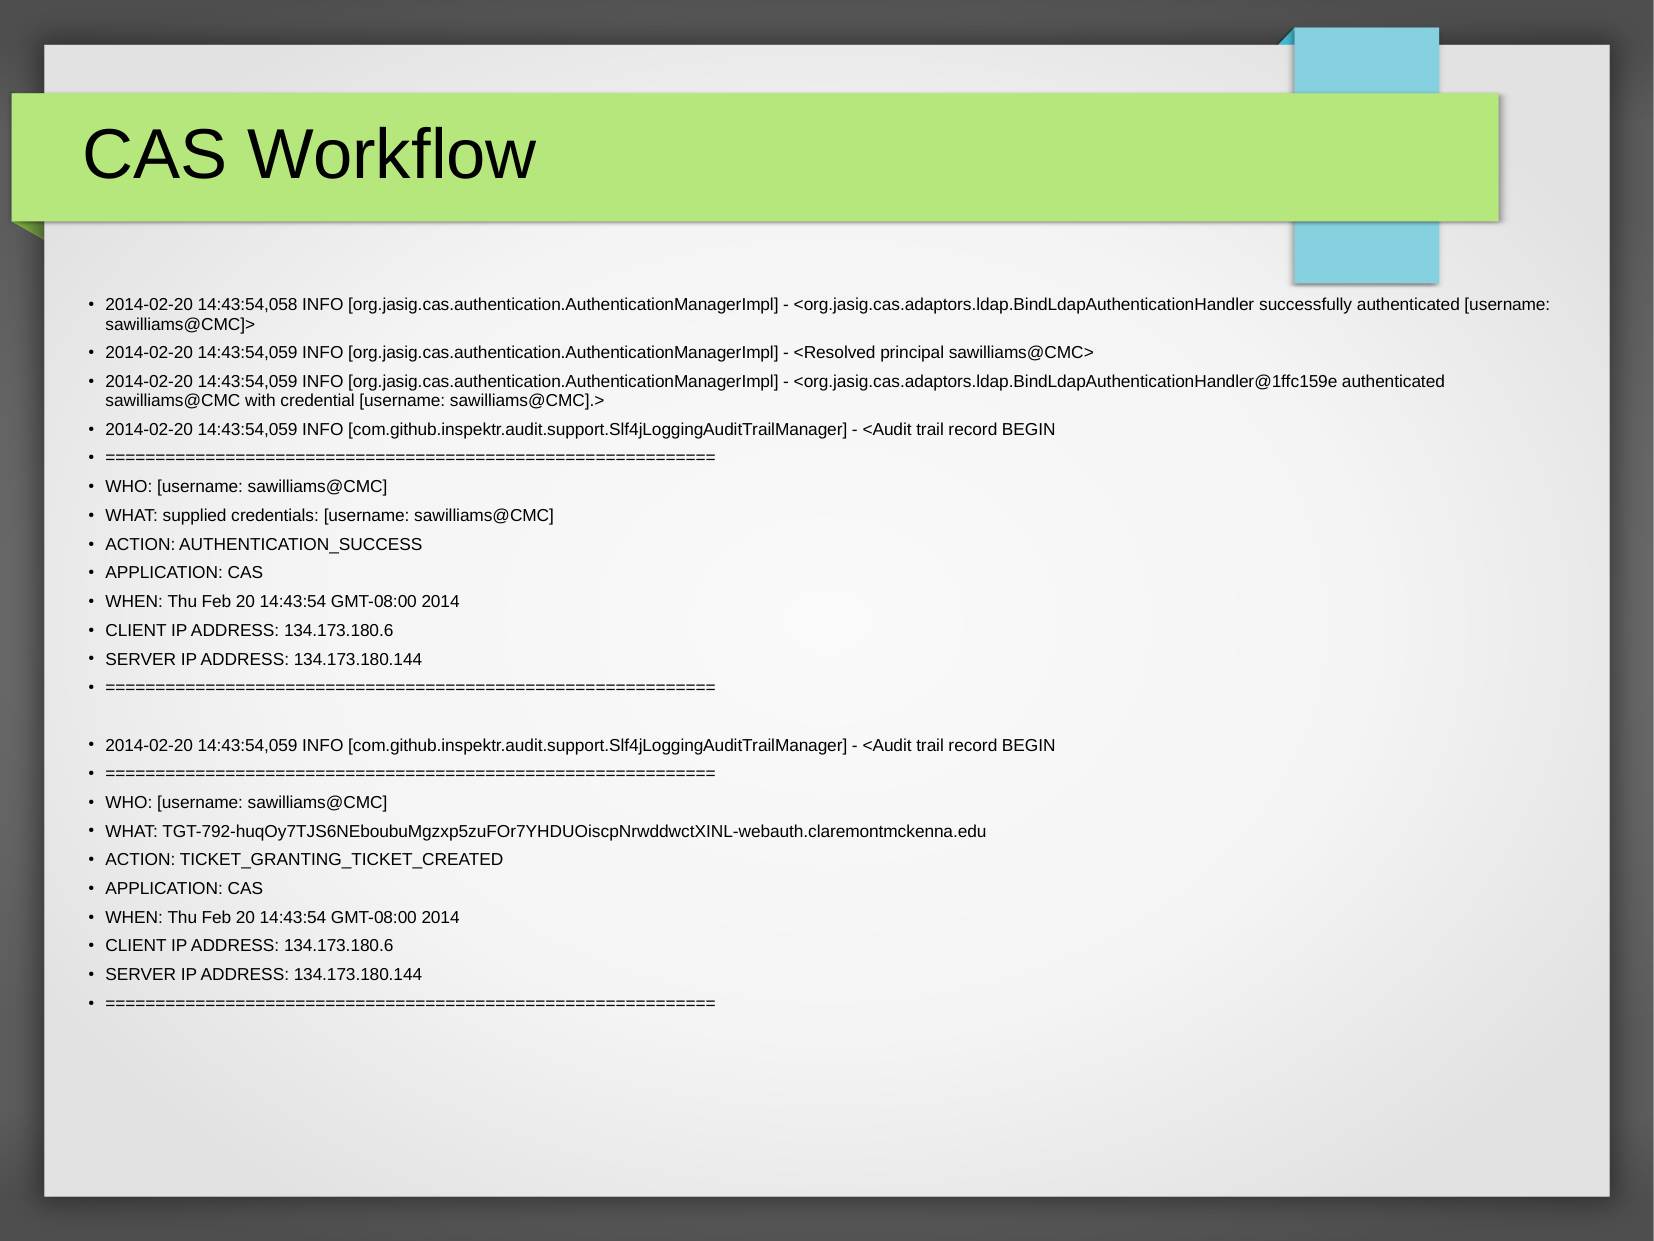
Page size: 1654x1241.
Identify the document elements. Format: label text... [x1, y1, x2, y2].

list 2014-02-20 14:43:54,058 INFO [org.jasig.cas.authentication.AuthenticationManagerImpl] - <org.jasig.cas.adaptors.ldap.BindLdapAuthenticationHandler successfully authenticated [username: sawilliams@CMC]> 2014-02-20 14:43:54,059 INFO [org.jasig.cas.authentication.AuthenticationManagerImpl] - <Resolved principal sawilliams@CMC> 2014-02-20 14:43:54,059 INFO [org.jasig.cas.authentication.AuthenticationManagerImpl] - <org.jasig.cas.adaptors.ldap.BindLdapAuthenticationHandler@1ffc159e authenticated sawilliams@CMC with credential [username: sawilliams@CMC].> 2014-02-20 14:43:54,059 INFO [com.github.inspektr.audit.support.Slf4jLoggingAuditTrailManager] - <Audit trail record BEGIN ============================================================= WHO: [username: sawilliams@CMC] WHAT: supplied credentials: [username: sawilliams@CMC] ACTION: AUTHENTICATION_SUCCESS APPLICATION: CAS WHEN: Thu Feb 20 14:43:54 GMT-08:00 2014 CLIENT IP ADDRESS: 134.173.180.6 SERVER IP ADDRESS: 134.173.180.144 ============================================================= 2014-02-20 14:43:54,059 INFO [com.github.inspektr.audit.support.Slf4jLoggingAuditTrailManager] - <Audit trail record BEGIN ============================================================= WHO: [username: sawilliams@CMC] WHAT: TGT-792-huqOy7TJS6NEboubuMgzxp5zuFOr7YHDUOiscpNrwddwctXINL-webauth.claremontmckenna.edu ACTION: TICKET_GRANTING_TICKET_CREATED APPLICATION: CAS WHEN: Thu Feb 20 14:43:54 GMT-08:00 2014 CLIENT IP ADDRESS: 134.173.180.6 SERVER IP ADDRESS: 134.173.180.144 ============================================================= [82, 295, 1571, 1015]
title CAS Workflow [82, 94, 1264, 213]
picture [0, 0, 1654, 1241]
